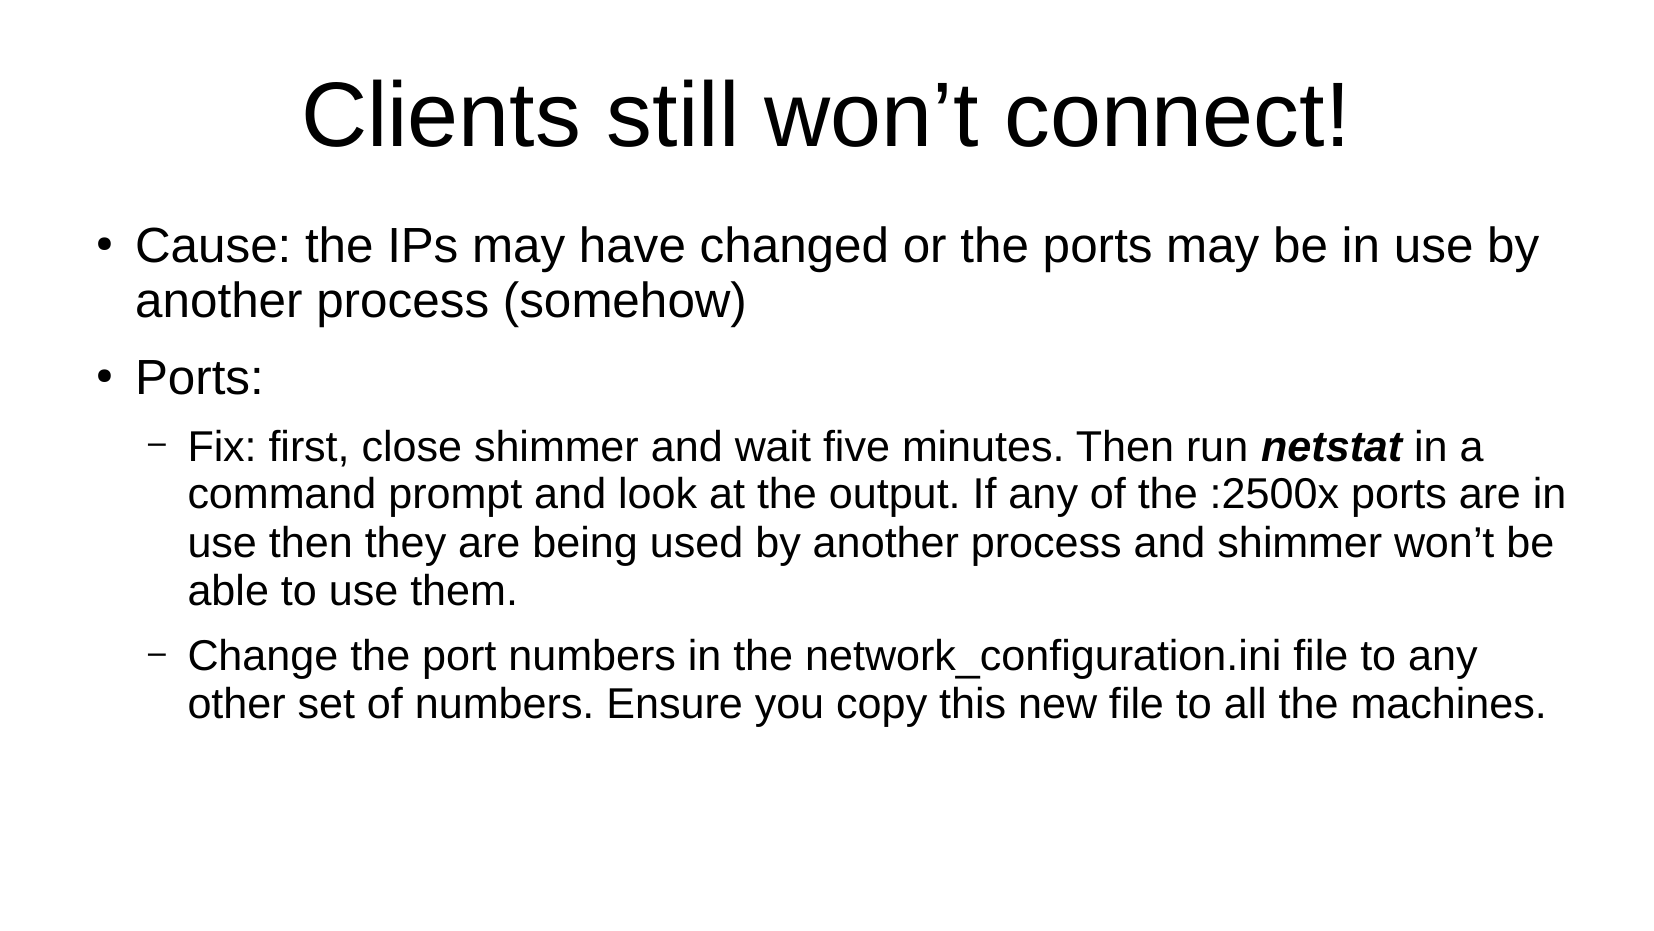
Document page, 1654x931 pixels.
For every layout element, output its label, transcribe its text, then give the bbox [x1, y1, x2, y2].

title Clients still won’t connect! [82, 37, 1571, 193]
list Cause: the IPs may have changed or the ports may be in use by another process (somehow) Ports: Fix: first, close shimmer and wait five minutes. Then run netstat in a command prompt and look at the output. If any of the :2500x ports are in use then they are being used by another process and shimmer won’t be able to use them. Change the port numbers in the network_configuration.ini file to any other set of numbers. Ensure you copy this new file to all the machines. [82, 217, 1571, 758]
